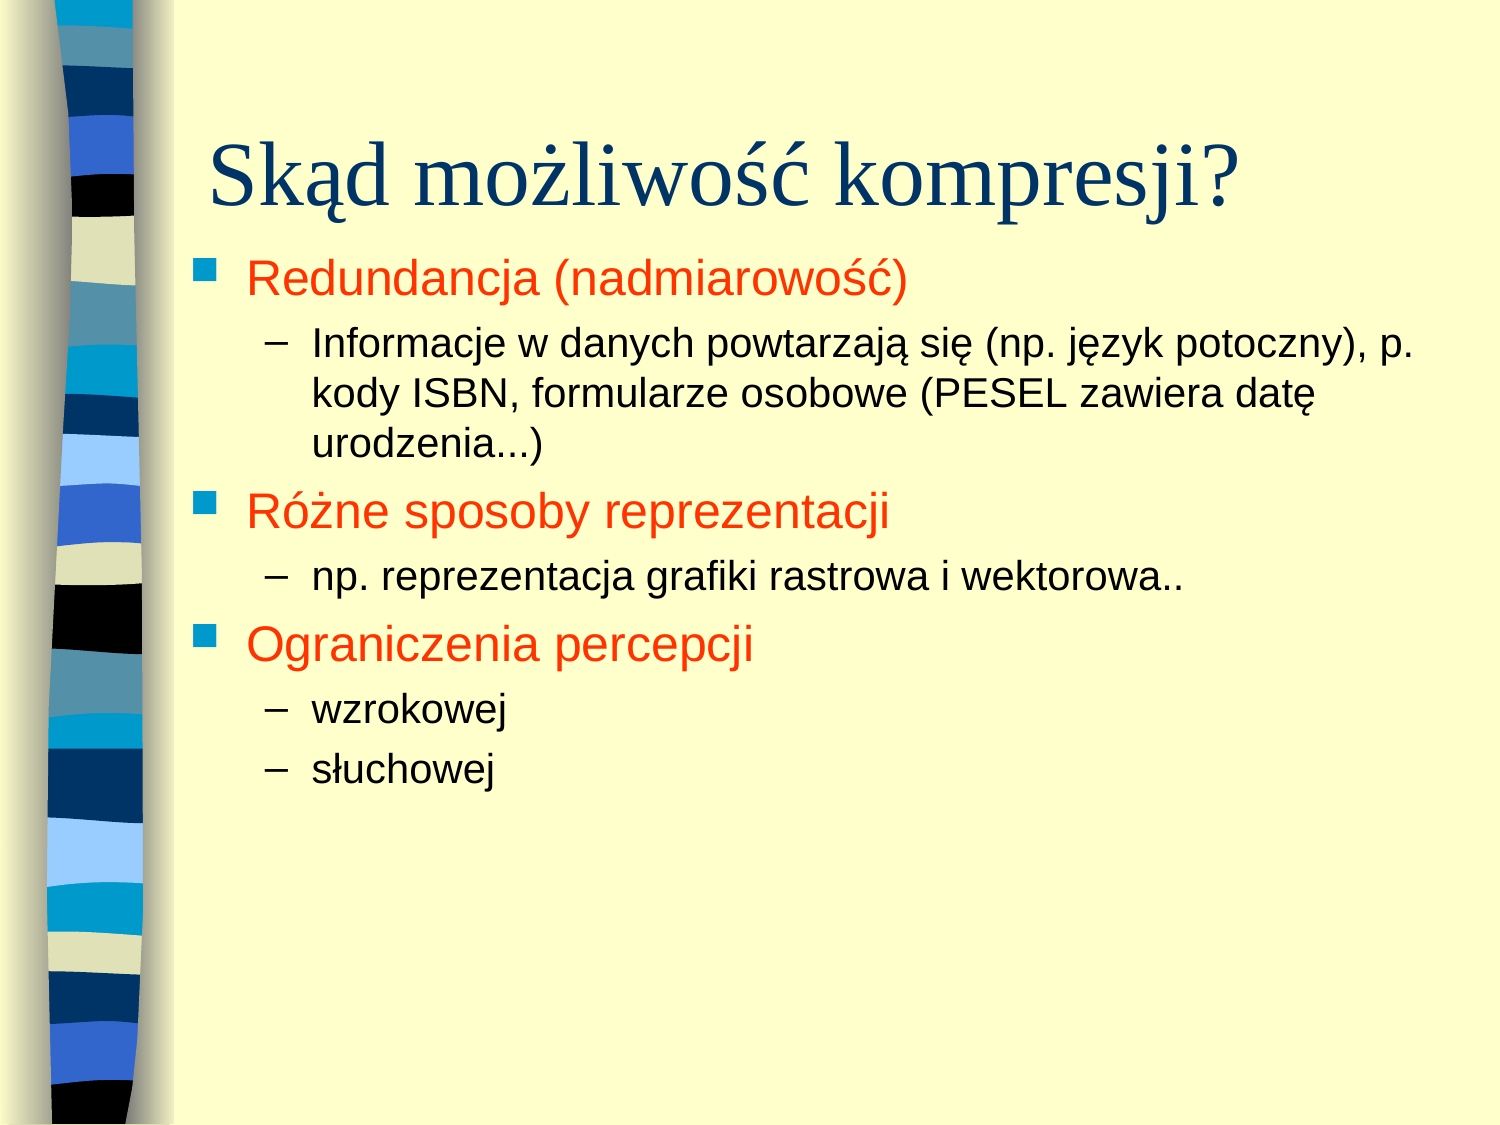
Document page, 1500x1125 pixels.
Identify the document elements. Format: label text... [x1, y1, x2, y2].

list Redundancja (nadmiarowość) Informacje w danych powtarzają się (np. język potoczny), p. kody ISBN, formularze osobowe (PESEL zawiera datę urodzenia...) Różne sposoby reprezentacji np. reprezentacja grafiki rastrowa i wektorowa.. Ograniczenia percepcji wzrokowej słuchowej [174, 237, 1450, 913]
title Skąd możliwość kompresji? [192, 74, 1468, 263]
